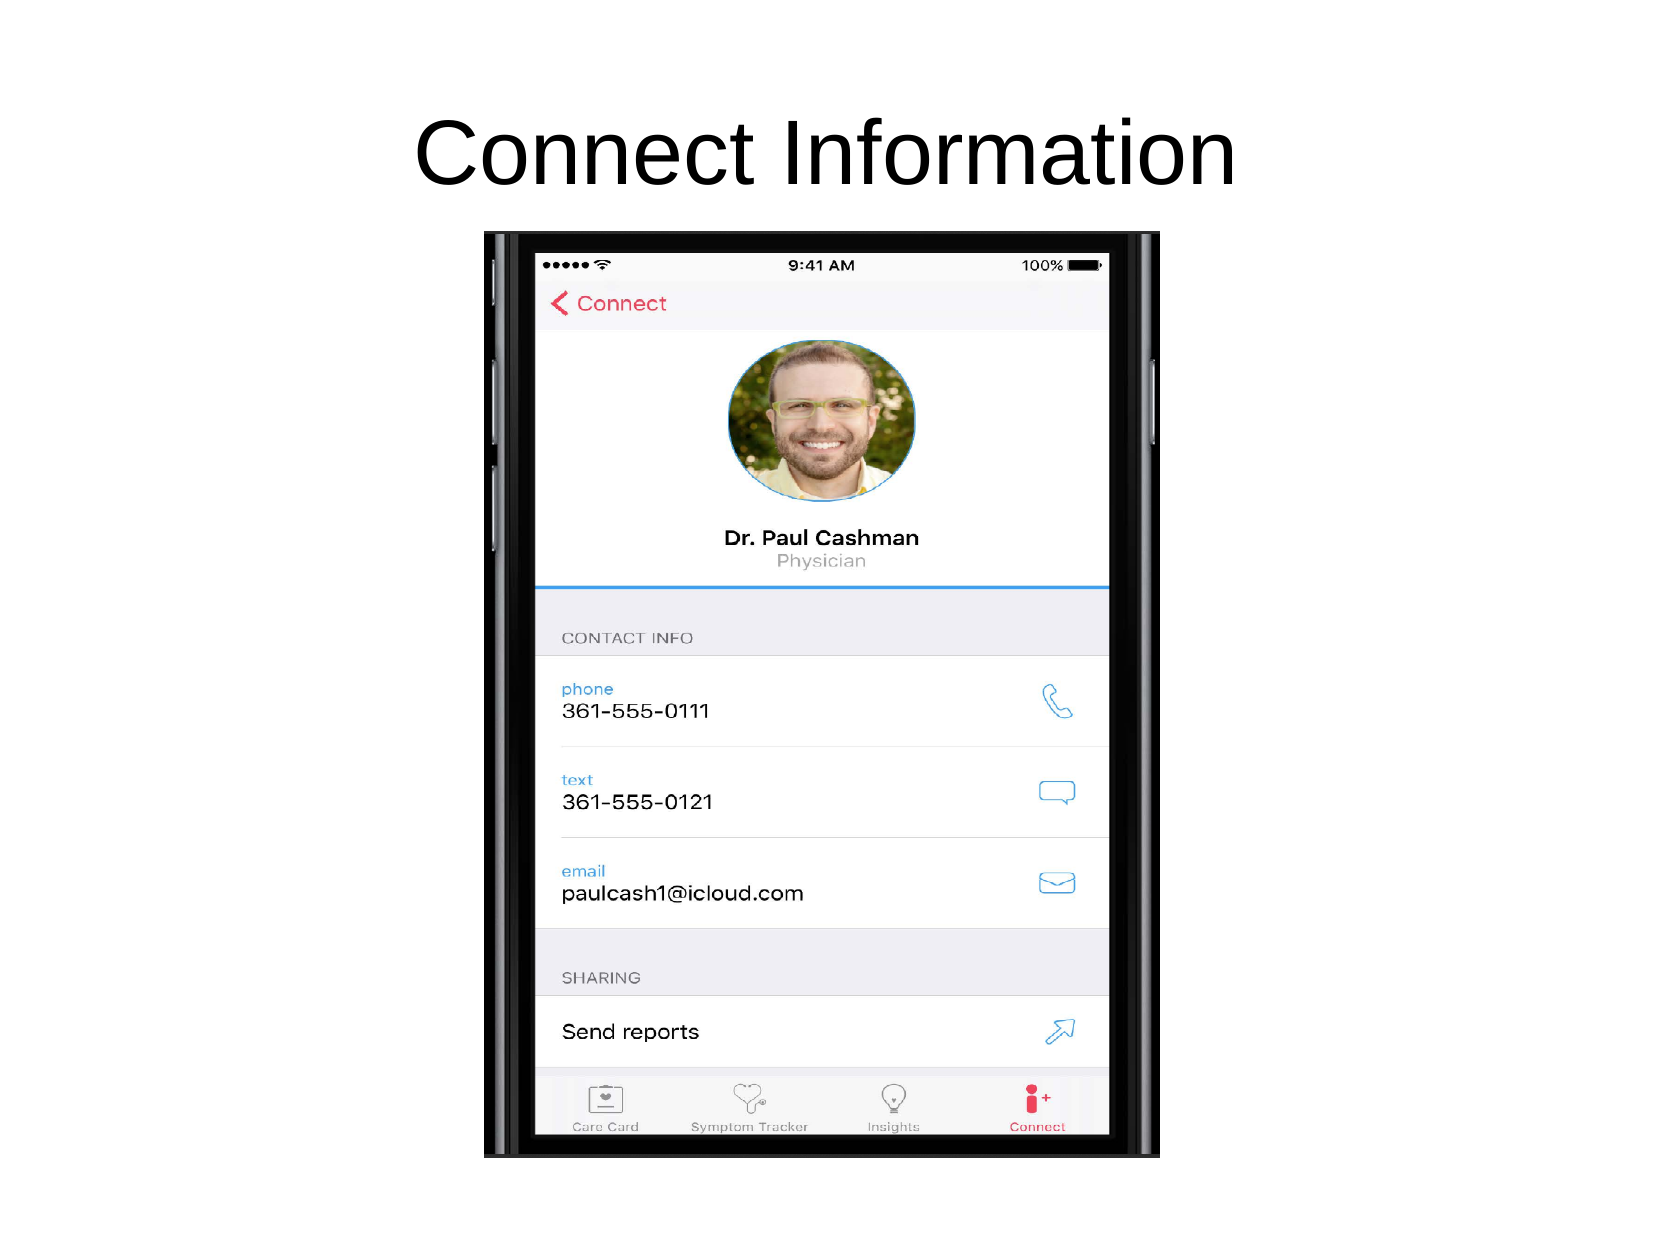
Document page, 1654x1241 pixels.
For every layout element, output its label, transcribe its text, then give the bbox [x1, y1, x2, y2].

title Connect Information [82, 49, 1571, 257]
picture [484, 231, 1160, 1158]
